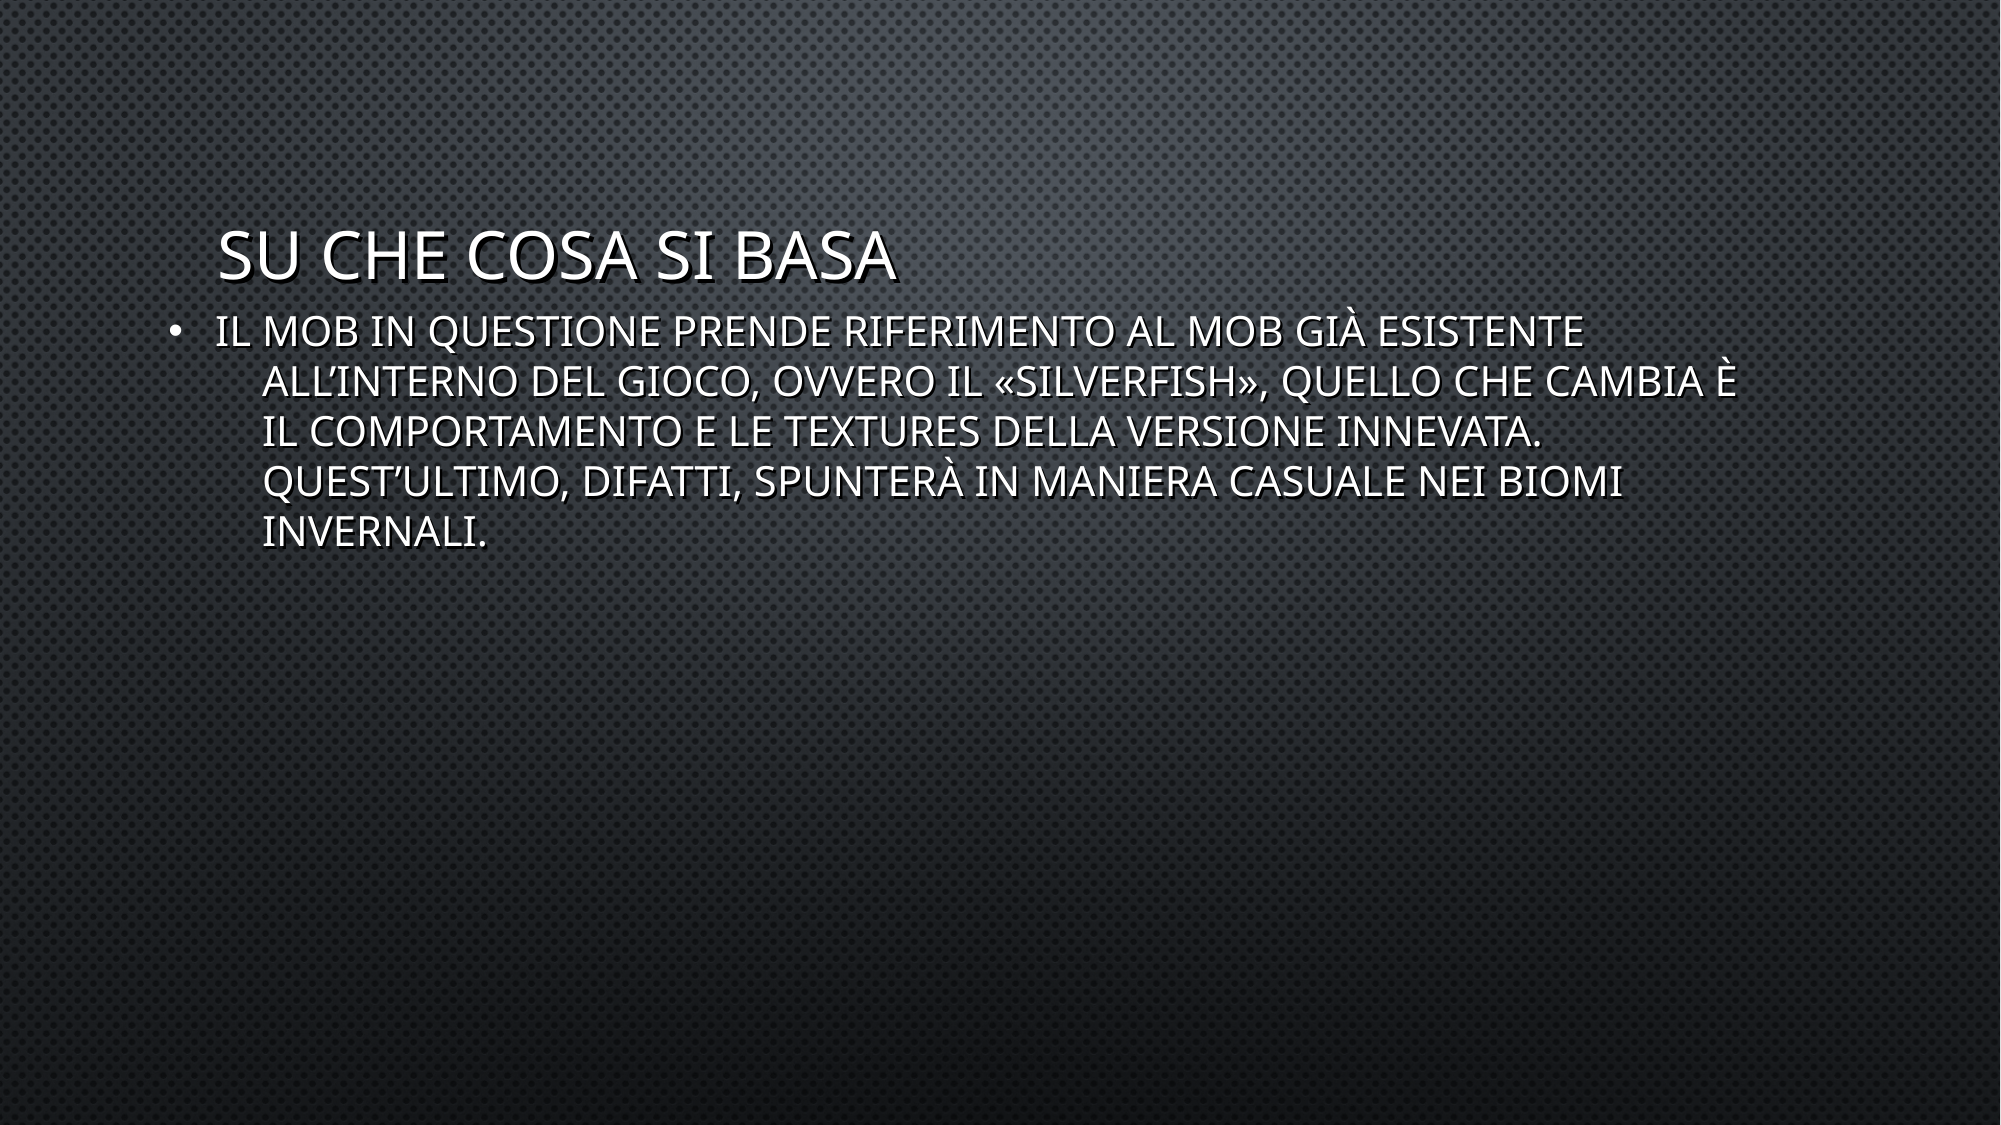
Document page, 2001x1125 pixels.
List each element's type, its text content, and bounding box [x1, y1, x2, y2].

list Il mob in questione prende riferimento al mob già esistente all’interno del gioco, ovvero il «silverfish», quello che cambia è il comportamento e le textures della versione innevata. Quest’ultimo, difatti, spunterà in maniera casuale nei biomi invernali. [153, 173, 1779, 687]
title Su che cosa si basa [202, 96, 1828, 410]
